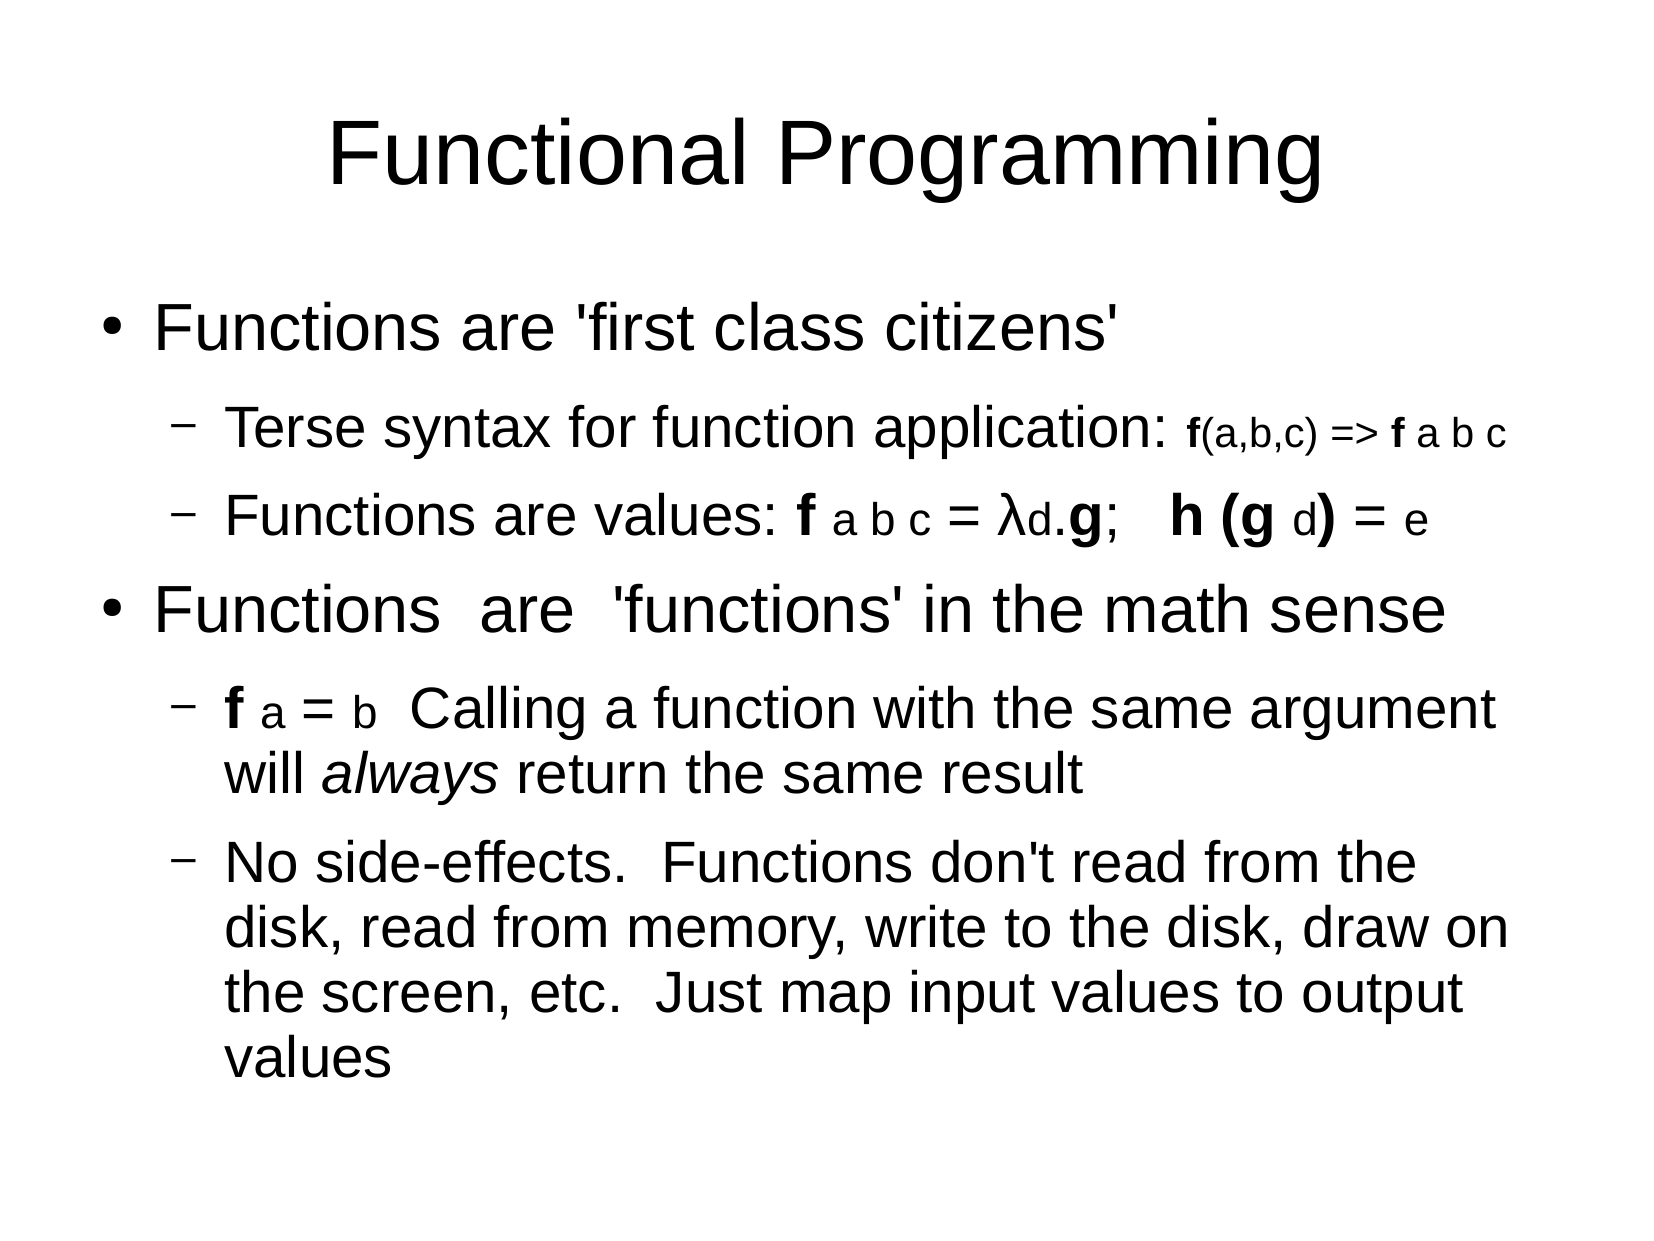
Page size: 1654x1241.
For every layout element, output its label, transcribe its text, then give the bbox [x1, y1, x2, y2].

list Functions are 'first class citizens' Terse syntax for function application: f(a,b,c) => f a b c Functions are values: f a b c = λd.g; h (g d) = e Functions are 'functions' in the math sense f a = b Calling a function with the same argument will always return the same result No side-effects. Functions don't read from the disk, read from memory, write to the disk, draw on the screen, etc. Just map input values to output values [82, 290, 1538, 1141]
title Functional Programming [82, 49, 1571, 257]
